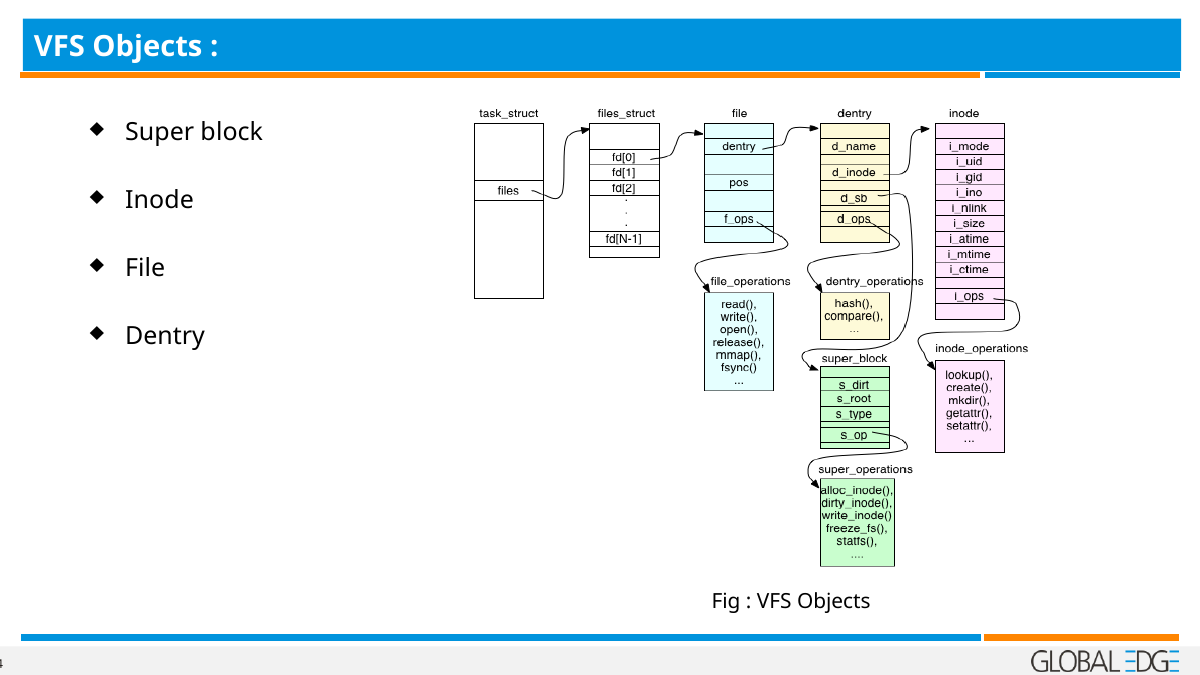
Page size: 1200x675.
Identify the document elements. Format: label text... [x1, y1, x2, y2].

title VFS Objects : [22, 18, 1182, 71]
text_box Fig : VFS Objects [696, 578, 934, 619]
text_box Super block Inode File Dentry [74, 106, 402, 363]
picture [1031, 650, 1179, 672]
picture [472, 106, 1030, 567]
